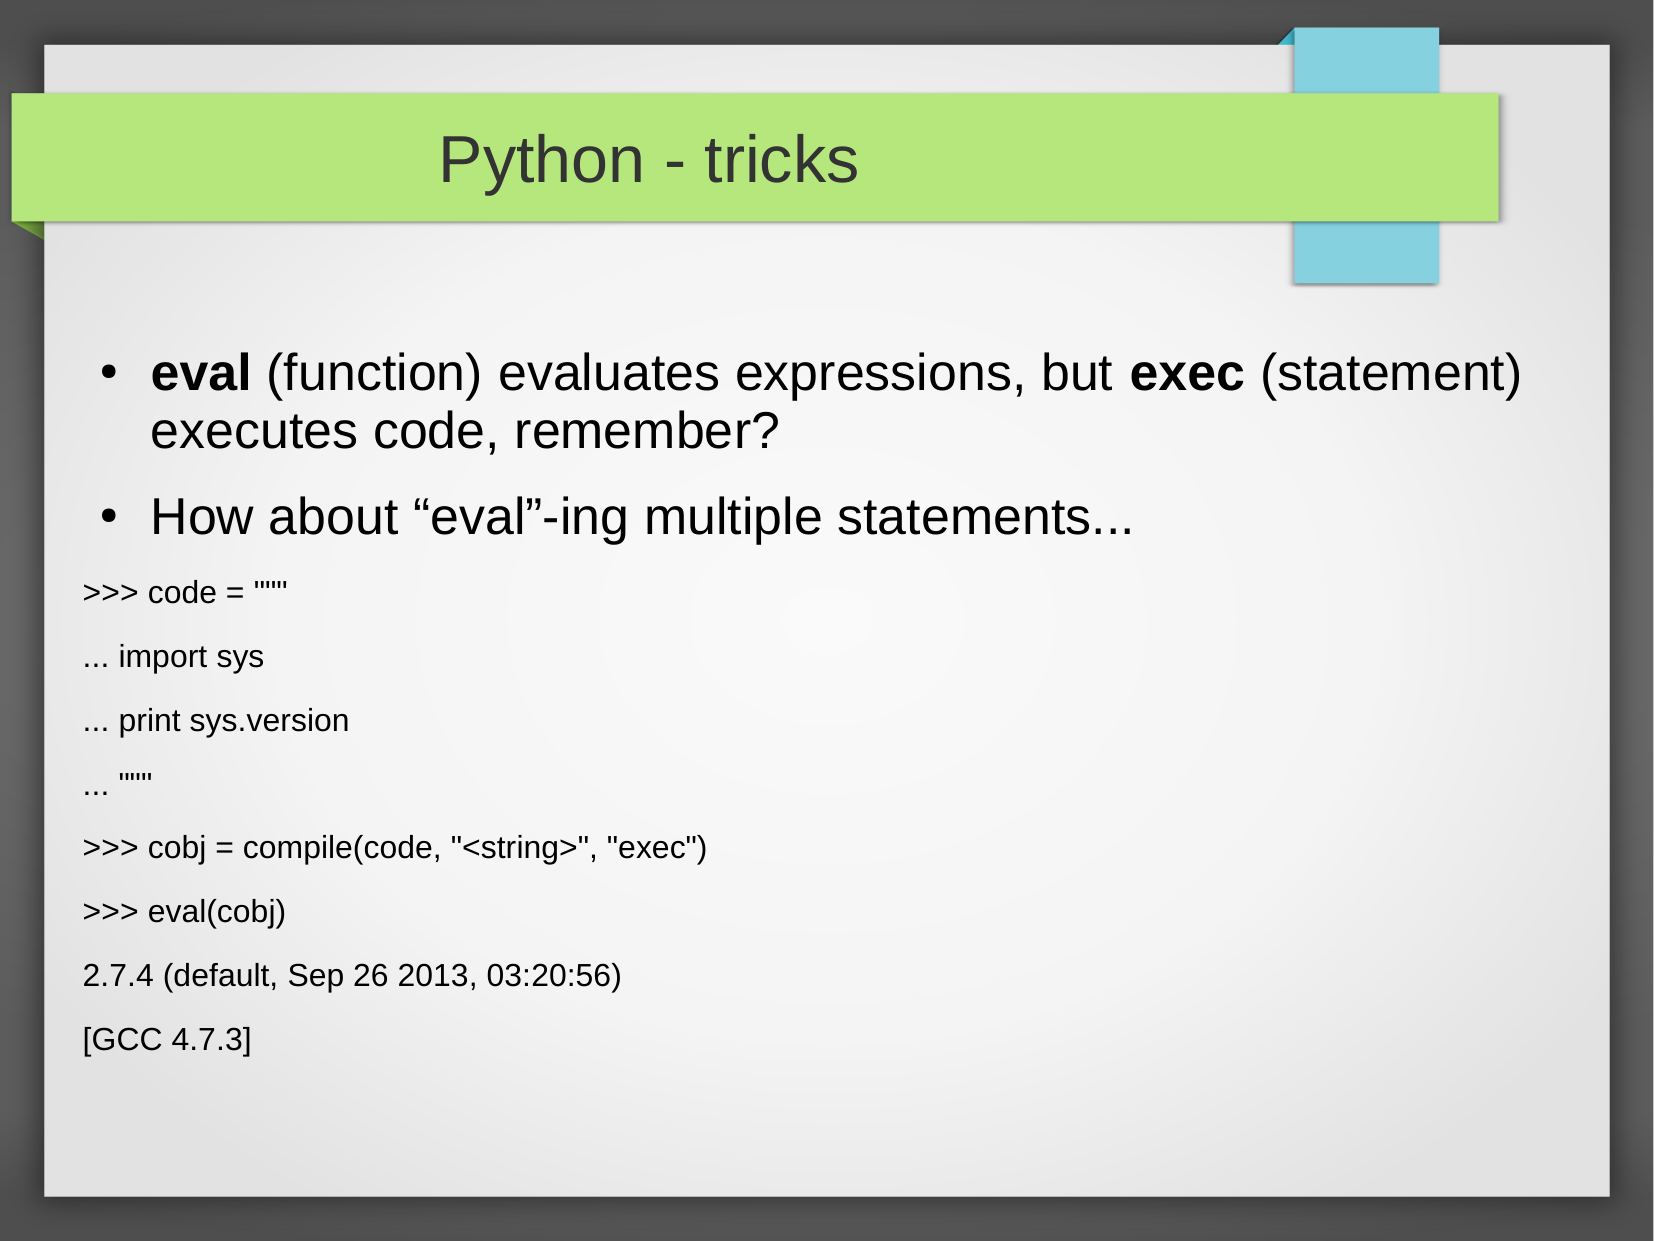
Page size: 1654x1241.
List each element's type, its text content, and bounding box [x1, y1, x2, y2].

picture [0, 0, 1654, 1241]
list eval (function) evaluates expressions, but exec (statement) executes code, remember? How about “eval”-ing multiple statements... >>> code = """ ... import sys ... print sys.version ... """ >>> cobj = compile(code, "<string>", "exec") >>> eval(cobj) 2.7.4 (default, Sep 26 2013, 03:20:56) [GCC 4.7.3] [82, 343, 1538, 1063]
title Python - tricks [70, 106, 1229, 213]
